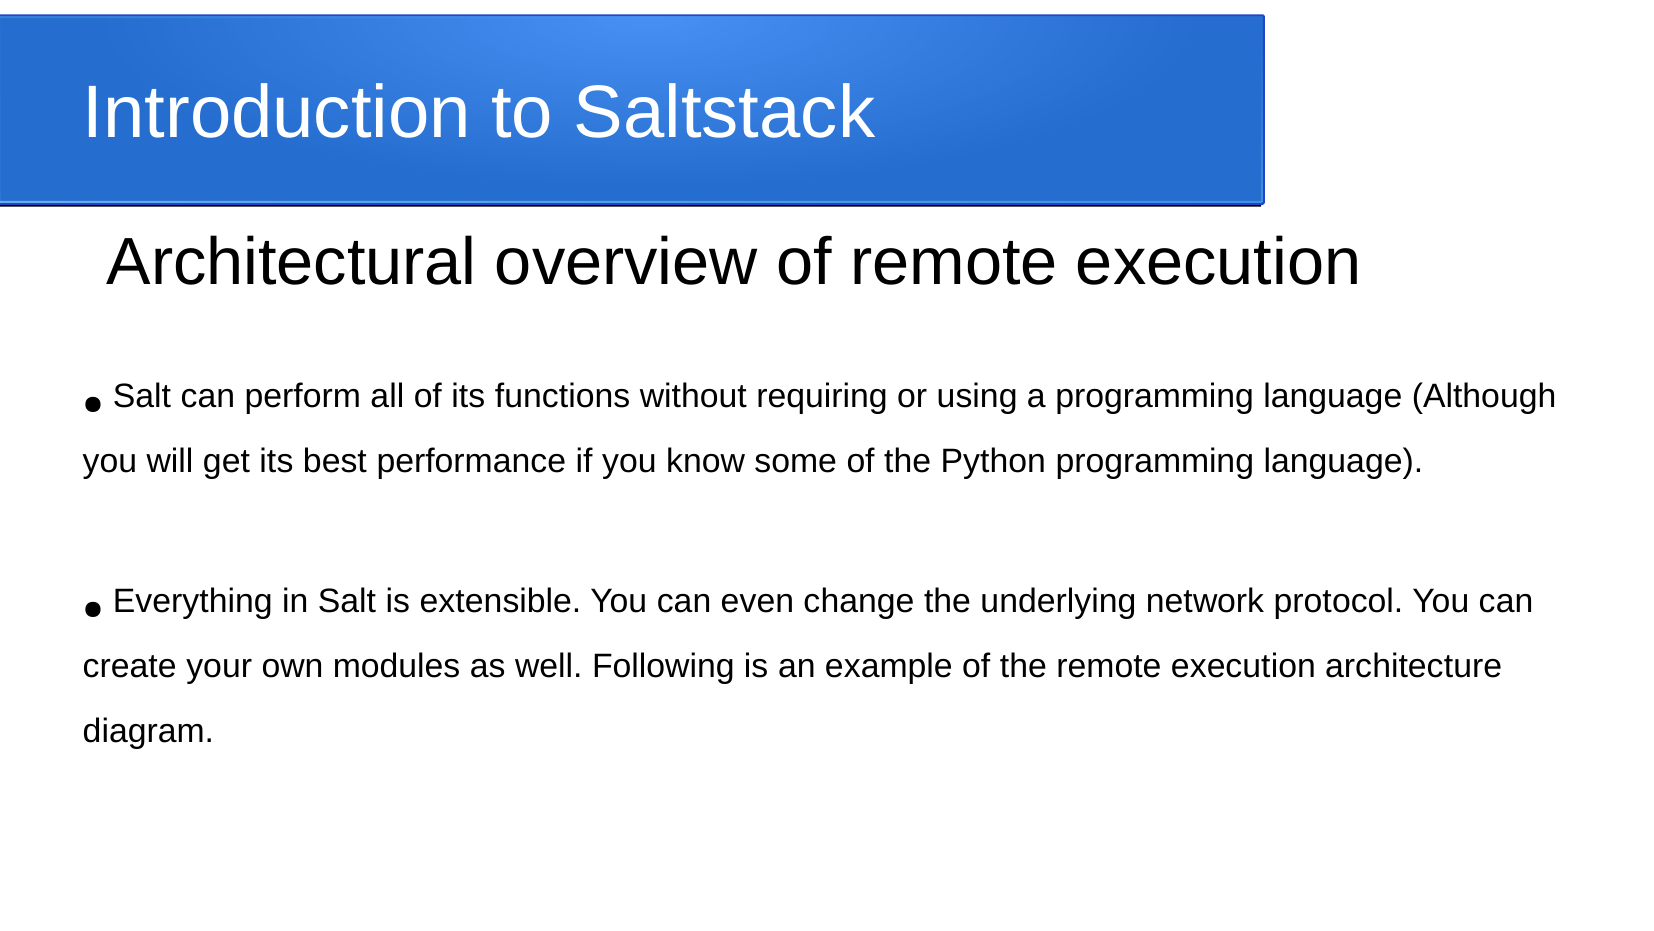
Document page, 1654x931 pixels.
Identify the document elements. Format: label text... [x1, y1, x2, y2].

subtitle Architectural overview of remote execution Salt can perform all of its functions without requiring or using a programming language (Although you will get its best performance if you know some of the Python programming language). Everything in Salt is extensible. You can even change the underlying network protocol. You can create your own modules as well. Following is an example of the remote execution architecture diagram. [82, 224, 1571, 774]
title Introduction to Saltstack [82, 35, 1235, 189]
